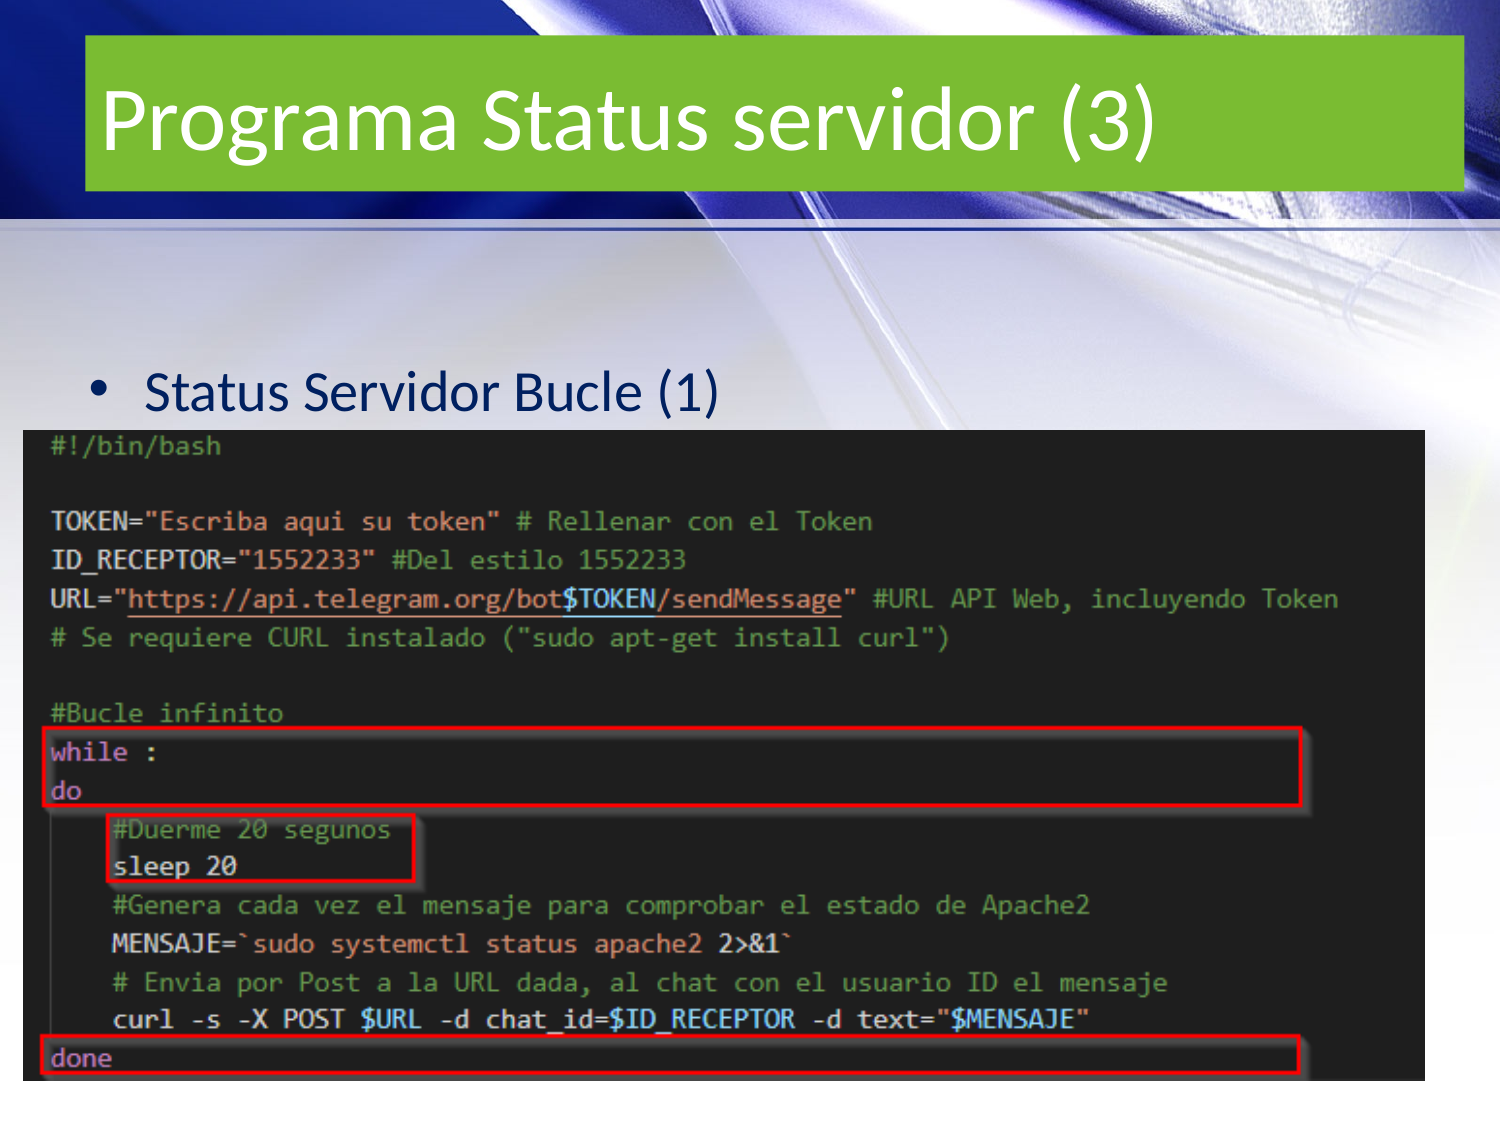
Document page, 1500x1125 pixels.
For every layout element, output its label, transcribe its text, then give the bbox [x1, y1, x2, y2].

text_box Status Servidor Bucle (1) [73, 345, 1424, 430]
picture [0, 0, 1500, 1125]
text_box Programa Status servidor (3) [85, 35, 1465, 192]
